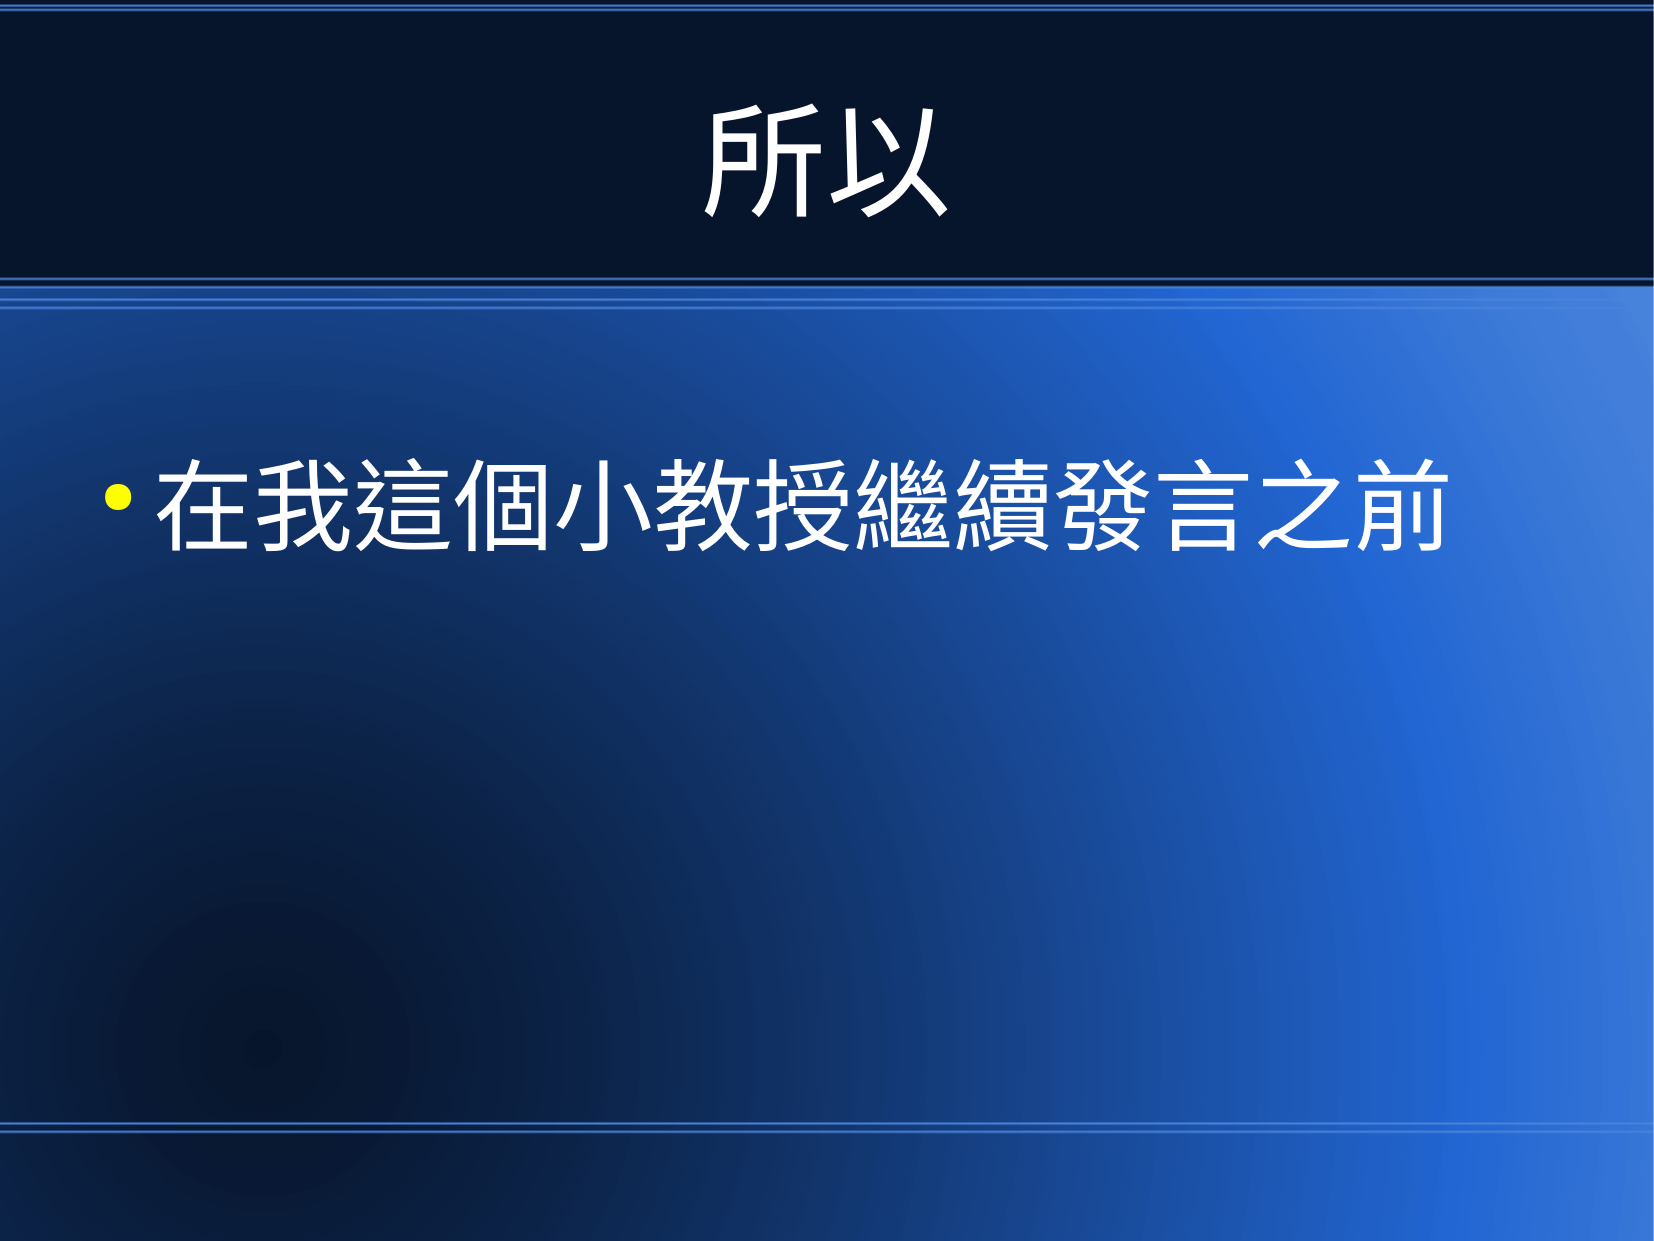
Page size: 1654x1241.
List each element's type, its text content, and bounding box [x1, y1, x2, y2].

picture [0, 0, 1654, 1241]
title 所以 [82, 49, 1571, 257]
list 在我這個小教授繼續發言之前 [82, 355, 1571, 1241]
